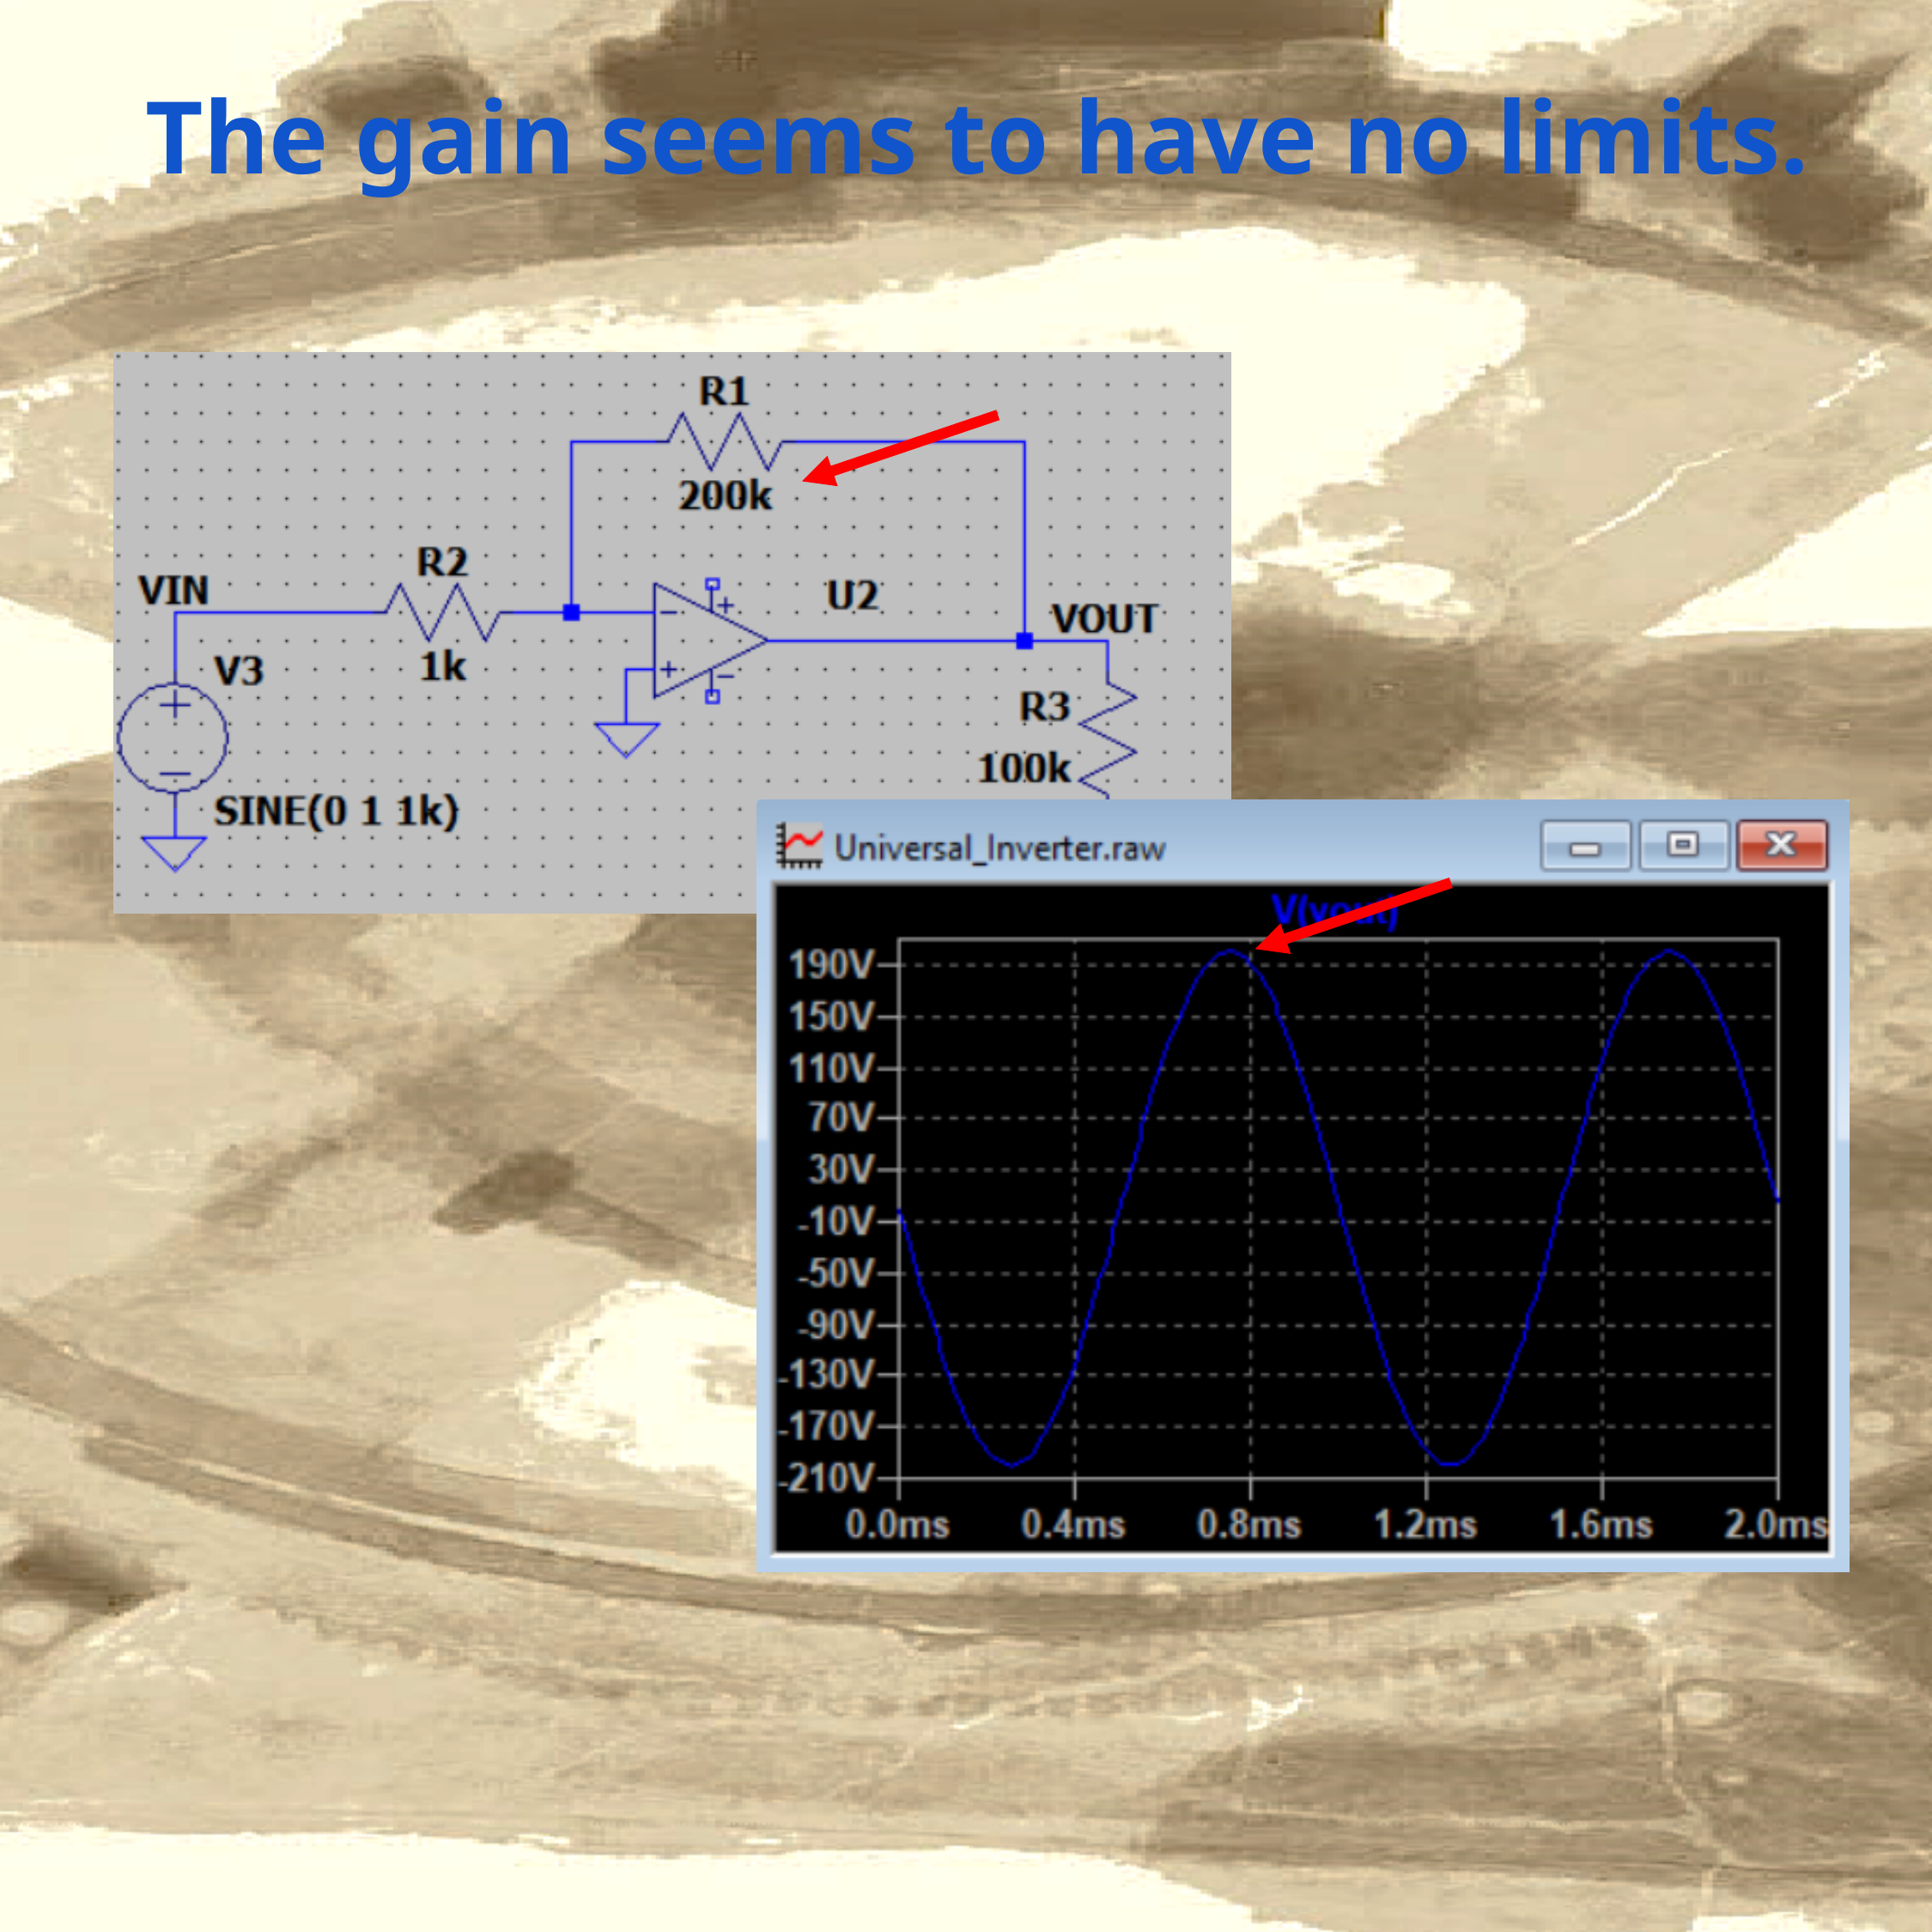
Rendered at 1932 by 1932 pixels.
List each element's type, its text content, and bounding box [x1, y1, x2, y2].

picture [0, 0, 1932, 1932]
text_box The gain seems to have no limits. [71, 60, 1884, 260]
